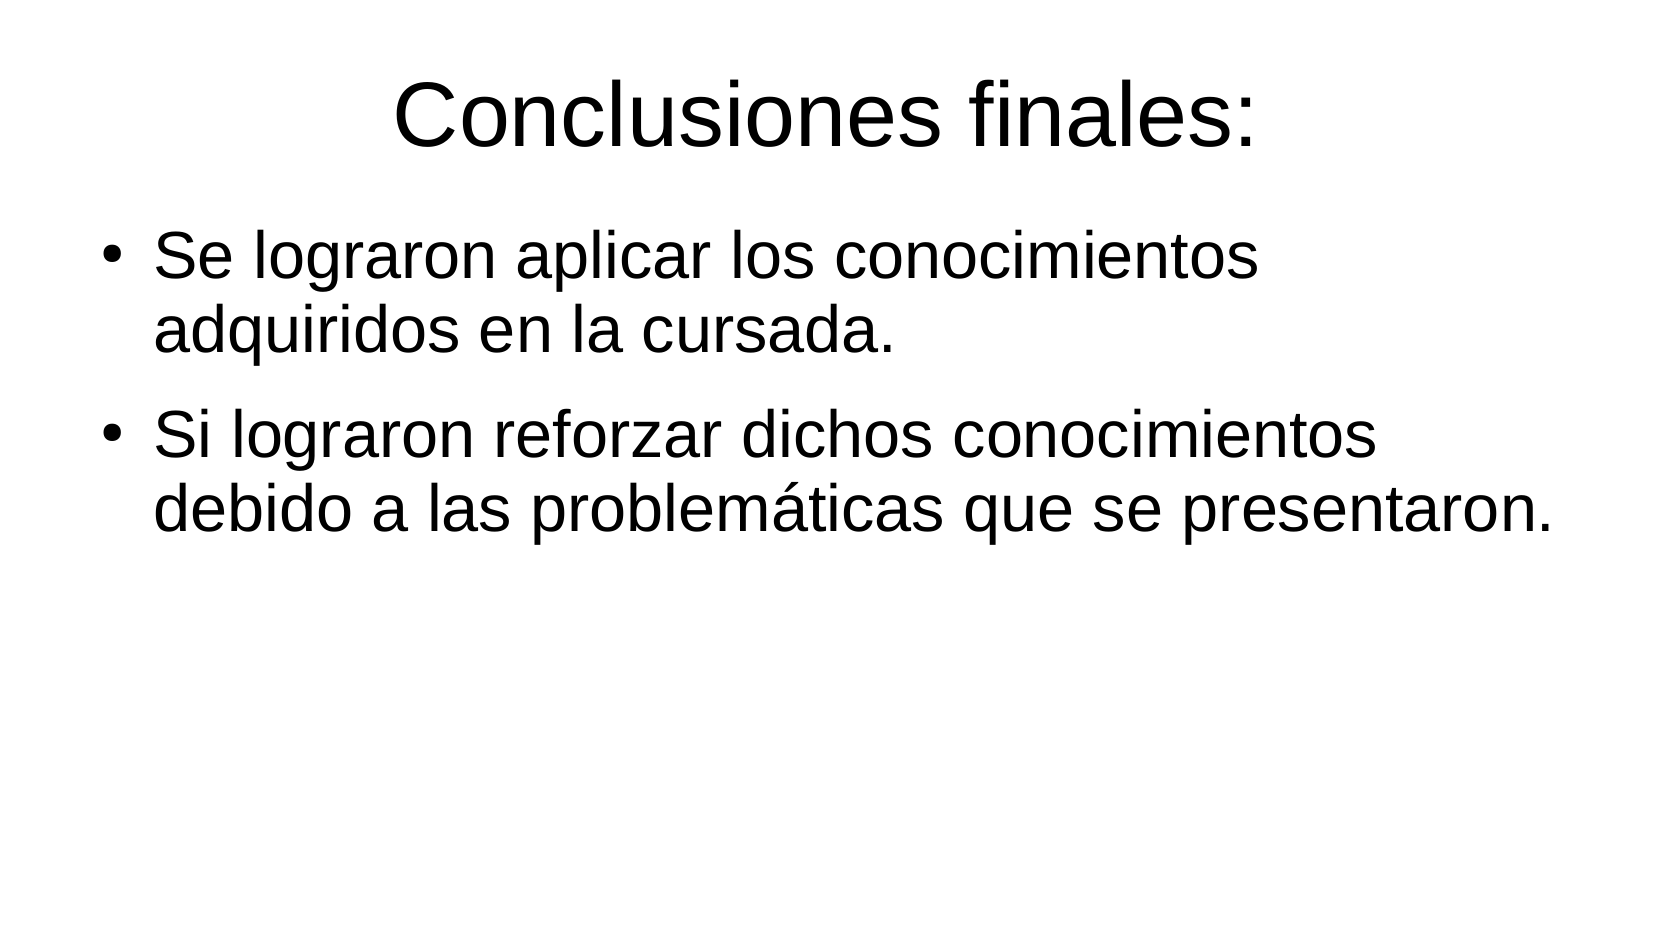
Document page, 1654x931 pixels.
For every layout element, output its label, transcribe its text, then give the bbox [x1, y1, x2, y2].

title Conclusiones finales: [82, 37, 1571, 193]
list Se lograron aplicar los conocimientos adquiridos en la cursada. Si lograron reforzar dichos conocimientos debido a las problemáticas que se presentaron. [82, 217, 1571, 758]
